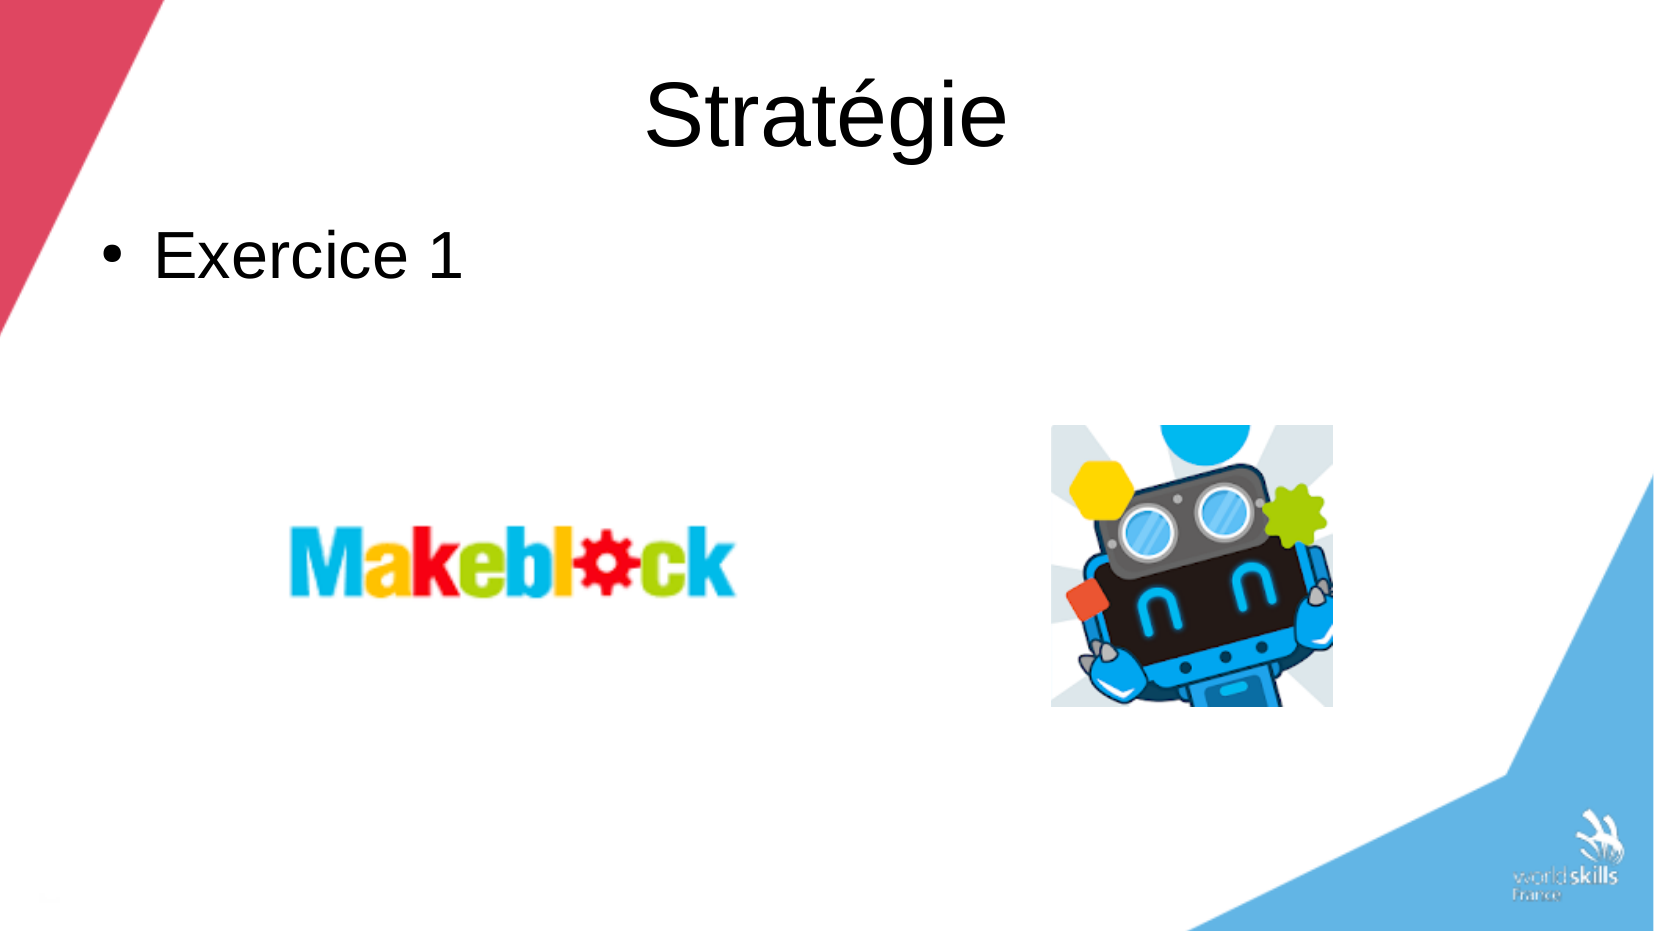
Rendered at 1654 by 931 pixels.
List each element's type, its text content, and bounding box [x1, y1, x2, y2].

title Stratégie [82, 37, 1571, 193]
picture [0, 0, 1654, 931]
list Exercice 1 [82, 217, 1571, 758]
